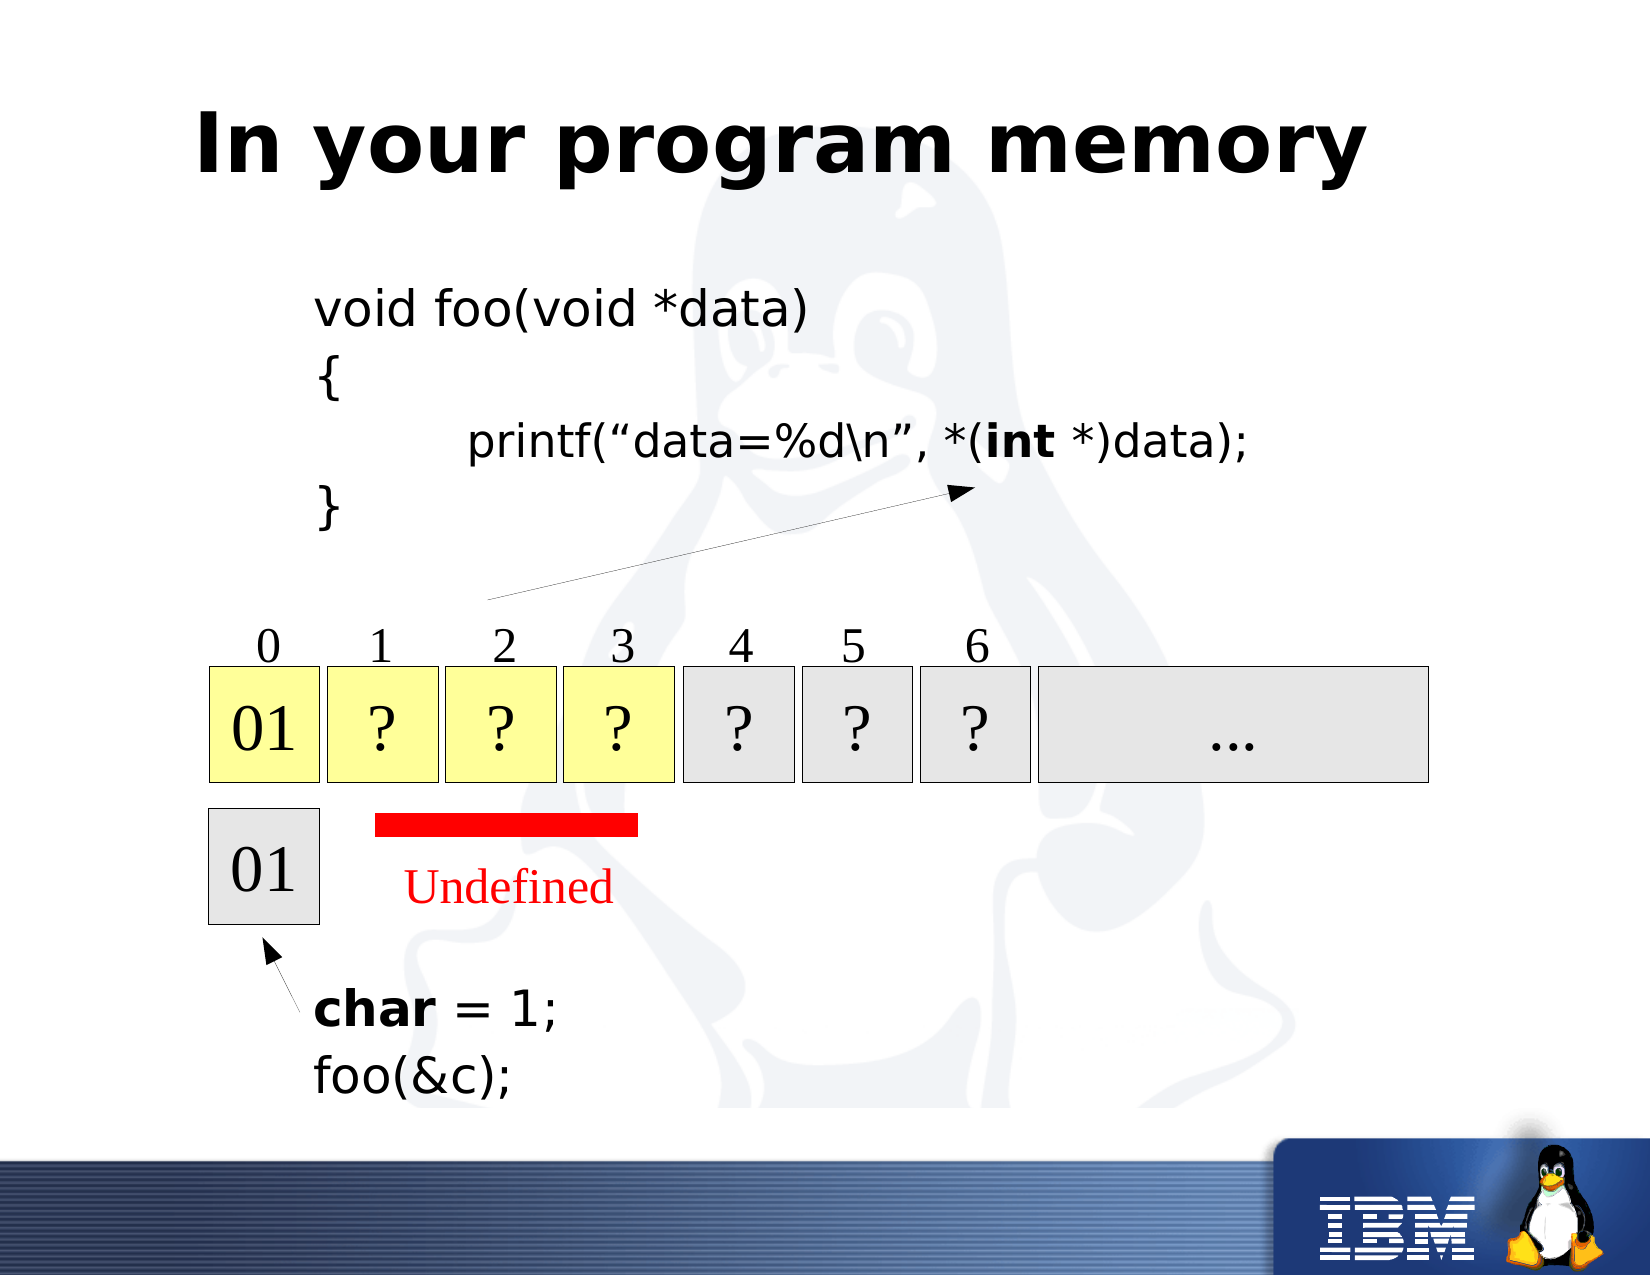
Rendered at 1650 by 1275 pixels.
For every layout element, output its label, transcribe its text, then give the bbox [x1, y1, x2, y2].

text_box ? [683, 666, 795, 783]
title In your program memory [76, 76, 1457, 211]
text_box 5 [840, 613, 866, 669]
list void foo(void *data) { printf(“data=%d\n”, *(int *)data); } char = 1; foo(&c); [76, 279, 1457, 1171]
text_box 4 [728, 613, 754, 669]
text_box 01 [209, 666, 320, 783]
text_box 3 [610, 613, 636, 669]
text_box ? [802, 666, 913, 783]
text_box 01 [208, 808, 320, 925]
text_box 2 [492, 613, 518, 669]
text_box ... [1038, 666, 1429, 783]
text_box ? [445, 666, 557, 783]
text_box 6 [964, 613, 990, 669]
text_box ? [563, 666, 675, 783]
text_box Undefined [403, 854, 615, 911]
text_box 0 [256, 613, 282, 666]
text_box ? [327, 666, 439, 783]
text_box ? [920, 666, 1031, 783]
text_box 1 [368, 613, 394, 666]
